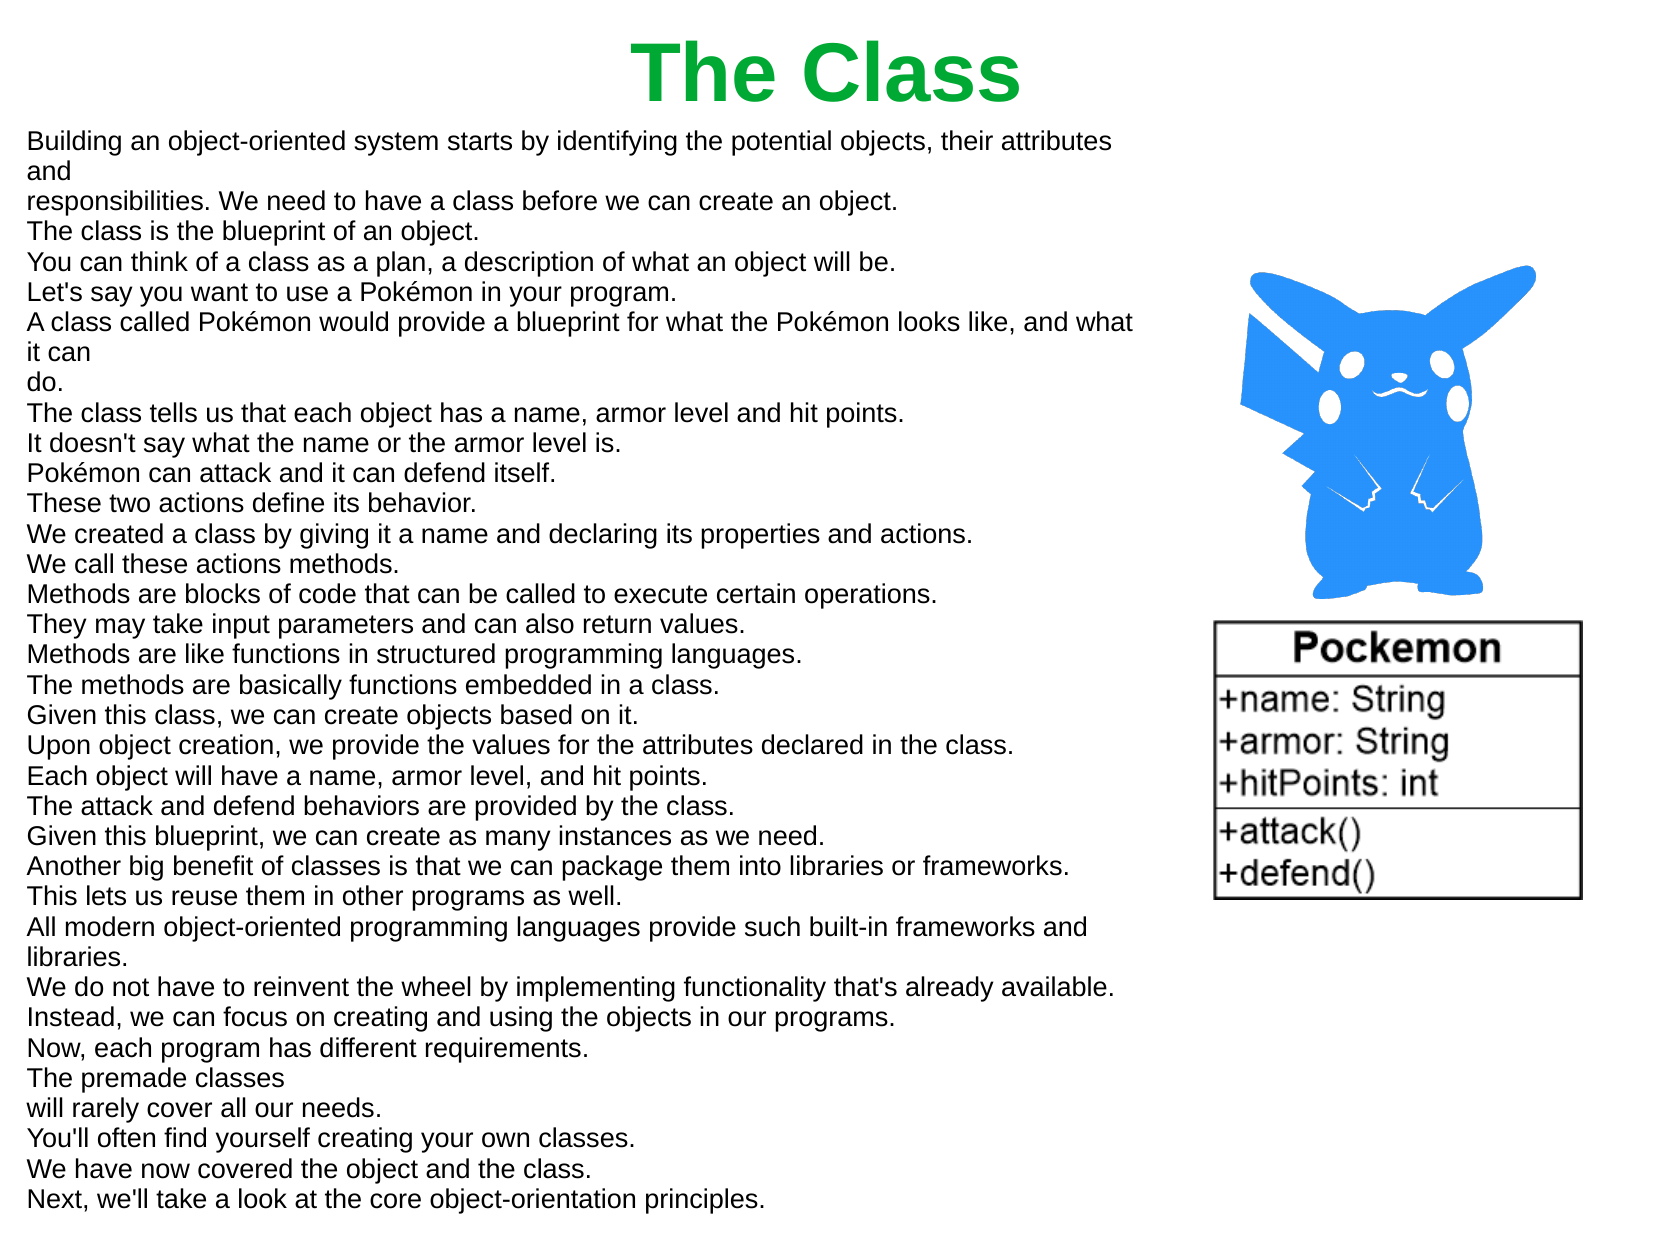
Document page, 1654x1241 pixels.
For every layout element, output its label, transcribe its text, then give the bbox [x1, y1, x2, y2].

title The Class [82, 26, 1572, 151]
text_box Building an object-oriented system starts by identifying the potential objects, their attributes and responsibilities. We need to have a class before we can create an object. The class is the blueprint of an object. You can think of a class as a plan, a description of what an object will be. Let's say you want to use a Pokémon in your program. A class called Pokémon would provide a blueprint for what the Pokémon looks like, and what it can do. The class tells us that each object has a name, armor level and hit points. It doesn't say what the name or the armor level is. Pokémon can attack and it can defend itself. These two actions define its behavior. We created a class by giving it a name and declaring its properties and actions. We call these actions methods. Methods are blocks of code that can be called to execute certain operations. They may take input parameters and can also return values. Methods are like functions in structured programming languages. The methods are basically functions embedded in a class. Given this class, we can create objects based on it. Upon object creation, we provide the values for the attributes declared in the class. Each object will have a name, armor level, and hit points. The attack and defend behaviors are provided by the class. Given this blueprint, we can create as many instances as we need. Another big benefit of classes is that we can package them into libraries or frameworks. This lets us reuse them in other programs as well. All modern object-oriented programming languages provide such built-in frameworks and libraries. We do not have to reinvent the wheel by implementing functionality that's already available. Instead, we can focus on creating and using the objects in our programs. Now, each program has different requirements. The premade classes will rarely cover all our needs. You'll often find yourself creating your own classes. We have now covered the object and the class. Next, we'll take a look at the core object-orientation principles. [11, 118, 1152, 1222]
picture [1213, 620, 1583, 900]
picture [1240, 265, 1536, 599]
